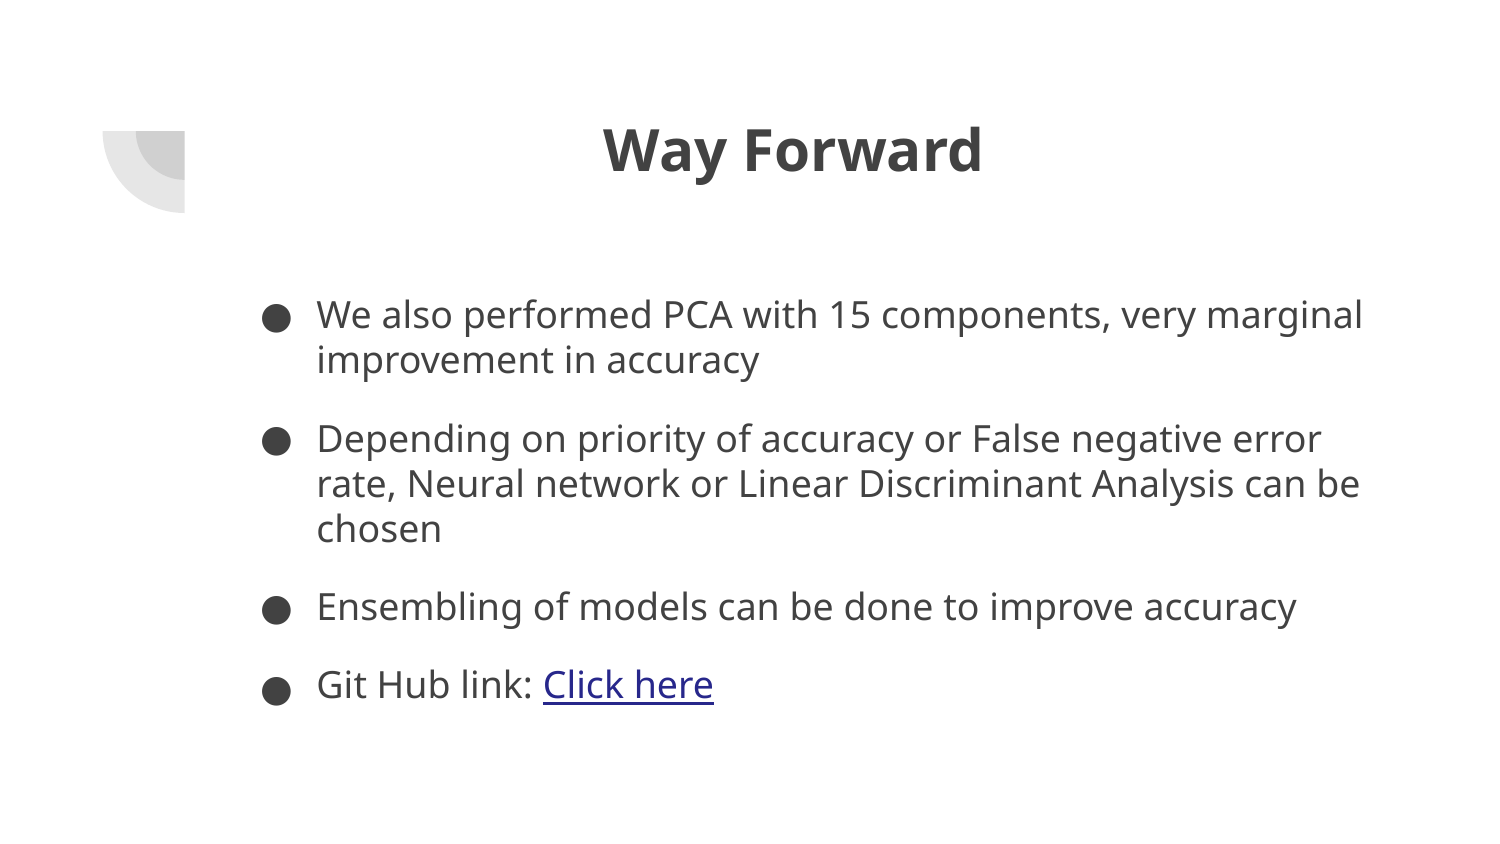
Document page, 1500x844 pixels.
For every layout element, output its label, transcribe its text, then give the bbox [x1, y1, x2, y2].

list We also performed PCA with 15 components, very marginal improvement in accuracy Depending on priority of accuracy or False negative error rate, Neural network or Linear Discriminant Analysis can be chosen Ensembling of models can be done to improve accuracy Git Hub link: Click here [226, 276, 1380, 694]
title Way Forward [213, 98, 1368, 263]
